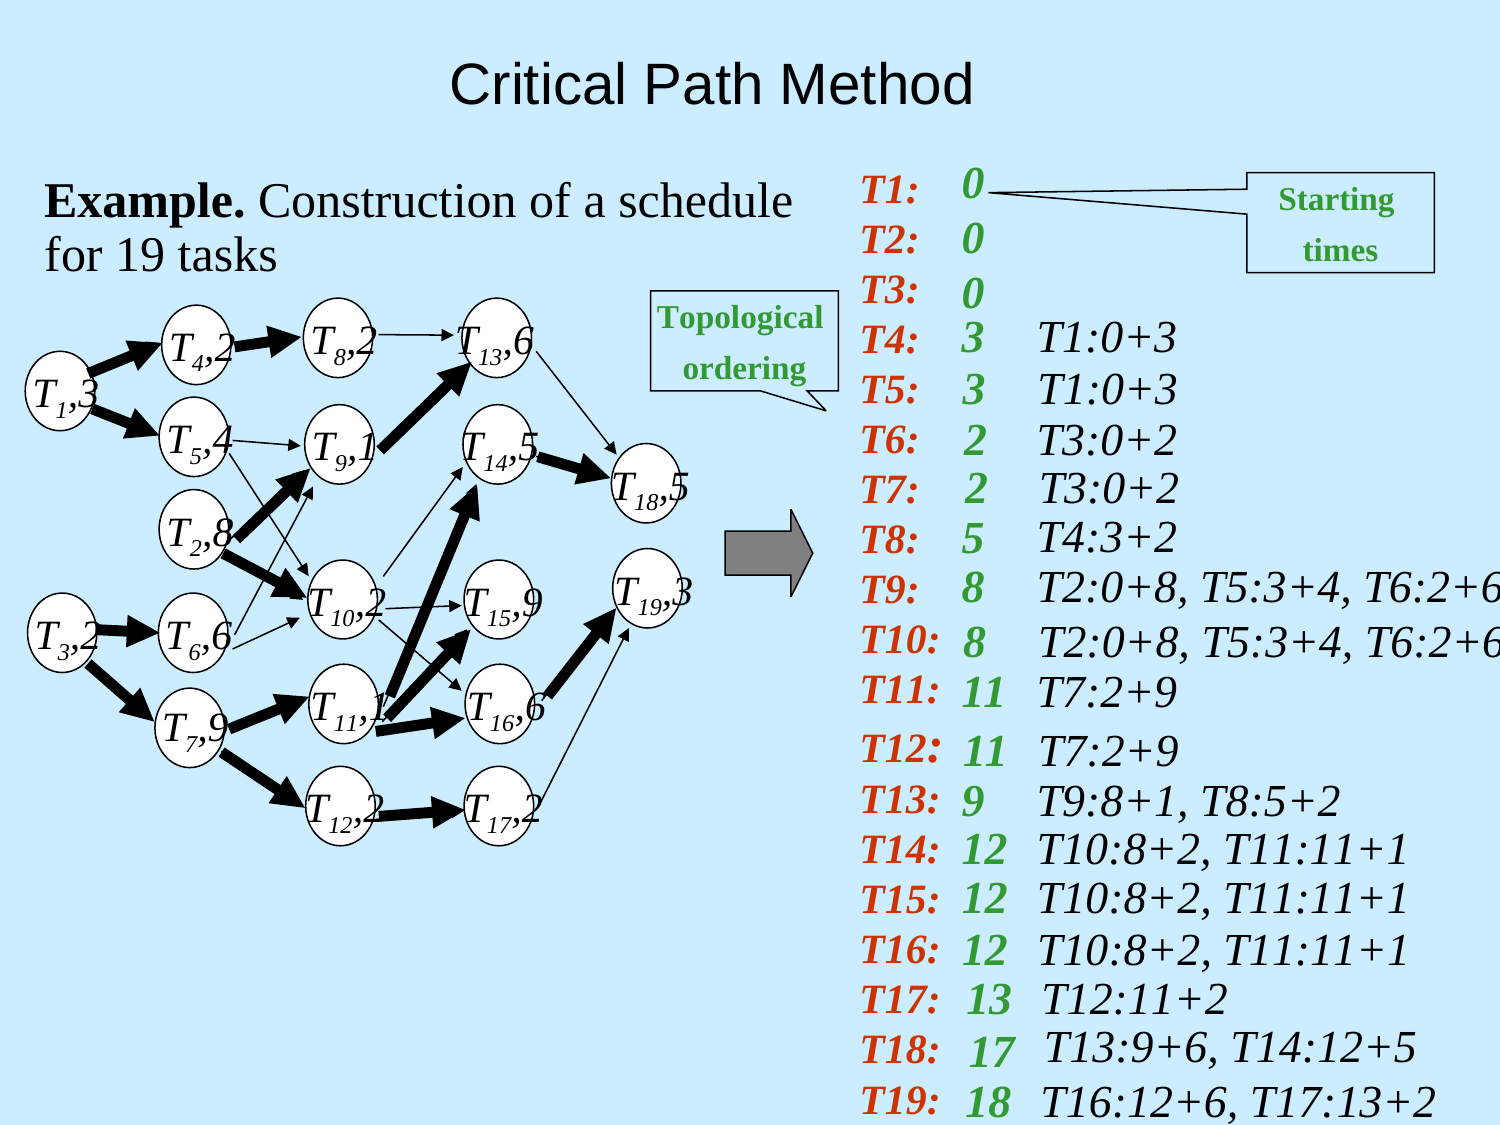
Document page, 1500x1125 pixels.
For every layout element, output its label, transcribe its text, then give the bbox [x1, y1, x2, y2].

text_box T13,6 [440, 305, 559, 369]
text_box [475, 475, 520, 485]
text_box [175, 489, 213, 496]
text_box [38, 422, 82, 431]
text_box T1,3 [17, 358, 146, 422]
text_box T19,3 [599, 555, 750, 619]
text_box T9:8+1, T8:5+2 [1060, 762, 1422, 811]
text_box T9,1 [296, 411, 416, 475]
text_box [178, 305, 215, 311]
text_box [480, 560, 518, 566]
text_box [40, 351, 80, 358]
text_box T15,9 [448, 566, 564, 630]
text_box T11,1 [396, 730, 429, 735]
text_box [171, 664, 215, 673]
text_box 5 [946, 499, 1022, 571]
text_box [324, 560, 361, 566]
text_box T4,2 [153, 311, 275, 376]
text_box 8 [946, 571, 1022, 620]
text_box T2,8 [216, 533, 227, 545]
text_box T17,2 [448, 773, 583, 837]
text_box [320, 630, 365, 639]
text_box T13:9+6, T14:12+5 [1029, 1008, 1500, 1080]
text_box [318, 837, 363, 846]
text_box 12 [946, 811, 1060, 882]
text_box T16:12+6, T17:13+2 [1064, 1064, 1472, 1125]
text_box T1:0+3 [1022, 298, 1242, 351]
text_box 3 [946, 298, 1022, 370]
text_box T10:8+2, T11:11+1 [1060, 859, 1500, 912]
text_box [317, 475, 362, 485]
text_box [476, 630, 521, 639]
text_box [173, 593, 213, 600]
text_box T18,5 [596, 450, 712, 514]
text_box 8 [948, 603, 1024, 675]
text_box T3,2 [19, 600, 146, 664]
text_box [316, 369, 360, 378]
text_box [172, 468, 216, 477]
text_box T1:0+3 [1023, 351, 1243, 422]
text_box 17 [954, 1013, 1067, 1064]
text_box [475, 369, 519, 378]
text_box T1: T2: T3: T4: T5: T6: T7: T8: T9: T10: T11: T12: T13: T14: T15: T16: T17: T18: T19: [844, 154, 954, 1125]
text_box [42, 593, 82, 600]
text_box [40, 664, 84, 673]
text_box T3:0+2 [1025, 422, 1201, 450]
text_box T3:0+2 [1026, 450, 1203, 521]
text_box [725, 509, 813, 597]
text_box T5,4 [151, 404, 275, 468]
text_box [172, 561, 215, 570]
text_box [477, 837, 521, 846]
text_box [480, 664, 520, 671]
text_box 0 0 0 [968, 280, 978, 298]
text_box T16,6 [577, 697, 596, 735]
text_box T11,1 [295, 671, 429, 735]
text_box Example. Construction of a schedule for 19 tasks [29, 167, 821, 291]
text_box T3:0+2 [1106, 426, 1118, 450]
text_box [318, 298, 358, 305]
text_box [479, 766, 519, 773]
text_box T10:8+2, T11:11+1 [1060, 912, 1500, 983]
text_box [478, 735, 522, 744]
text_box Starting times [988, 172, 1435, 273]
text_box T16,6 [530, 706, 540, 719]
text_box T7:2+9 [1061, 712, 1274, 784]
text_box [174, 397, 214, 404]
text_box [321, 735, 366, 744]
text_box 9 [969, 788, 977, 801]
text_box T2,8 [259, 496, 272, 504]
text_box 11 [946, 653, 1023, 725]
text_box T4:3+2 [1022, 498, 1272, 570]
text_box [627, 443, 666, 450]
text_box T14,5 [445, 411, 596, 475]
text_box T6,6 [150, 600, 275, 664]
text_box [165, 756, 215, 768]
text_box 12 [947, 912, 1060, 983]
text_box [479, 404, 517, 411]
text_box [628, 548, 667, 555]
title Critical Path Method [0, 0, 1463, 175]
text_box T10:8+2, T11:11+1 [1060, 811, 1500, 859]
text_box T10,2 [292, 566, 408, 630]
text_box [174, 376, 218, 385]
text_box [625, 619, 670, 628]
text_box T16,6 [452, 671, 596, 735]
text_box T7,9 [213, 715, 224, 728]
text_box T1:0+3 [1106, 323, 1118, 351]
text_box [321, 766, 360, 773]
text_box 9 [946, 762, 1060, 811]
text_box 13 [951, 983, 1065, 1032]
text_box [624, 514, 669, 523]
text_box [324, 664, 363, 671]
text_box [477, 298, 517, 305]
text_box T12:11+2 [1065, 983, 1277, 1008]
text_box T2:0+8, T5:3+4, T6:2+6 [1022, 548, 1500, 603]
text_box T7,9 [147, 692, 275, 756]
text_box 0 0 0 [946, 144, 1022, 298]
text_box T2:0+8, T5:3+4, T6:2+6 [1023, 603, 1500, 730]
text_box T14,5 [585, 411, 596, 425]
text_box T2,8 [220, 520, 229, 531]
text_box 2 [950, 450, 1026, 521]
text_box T2,8 [151, 496, 275, 561]
text_box [174, 688, 205, 692]
text_box T8,2 [295, 305, 429, 369]
text_box 18 [950, 1064, 1064, 1125]
text_box 12 [947, 859, 1060, 912]
text_box Topological ordering [650, 290, 839, 411]
text_box 2 [949, 422, 1025, 473]
text_box T12,2 [290, 773, 429, 837]
text_box 3 [947, 351, 1023, 422]
text_box [320, 404, 359, 411]
text_box 11 [948, 712, 1061, 784]
